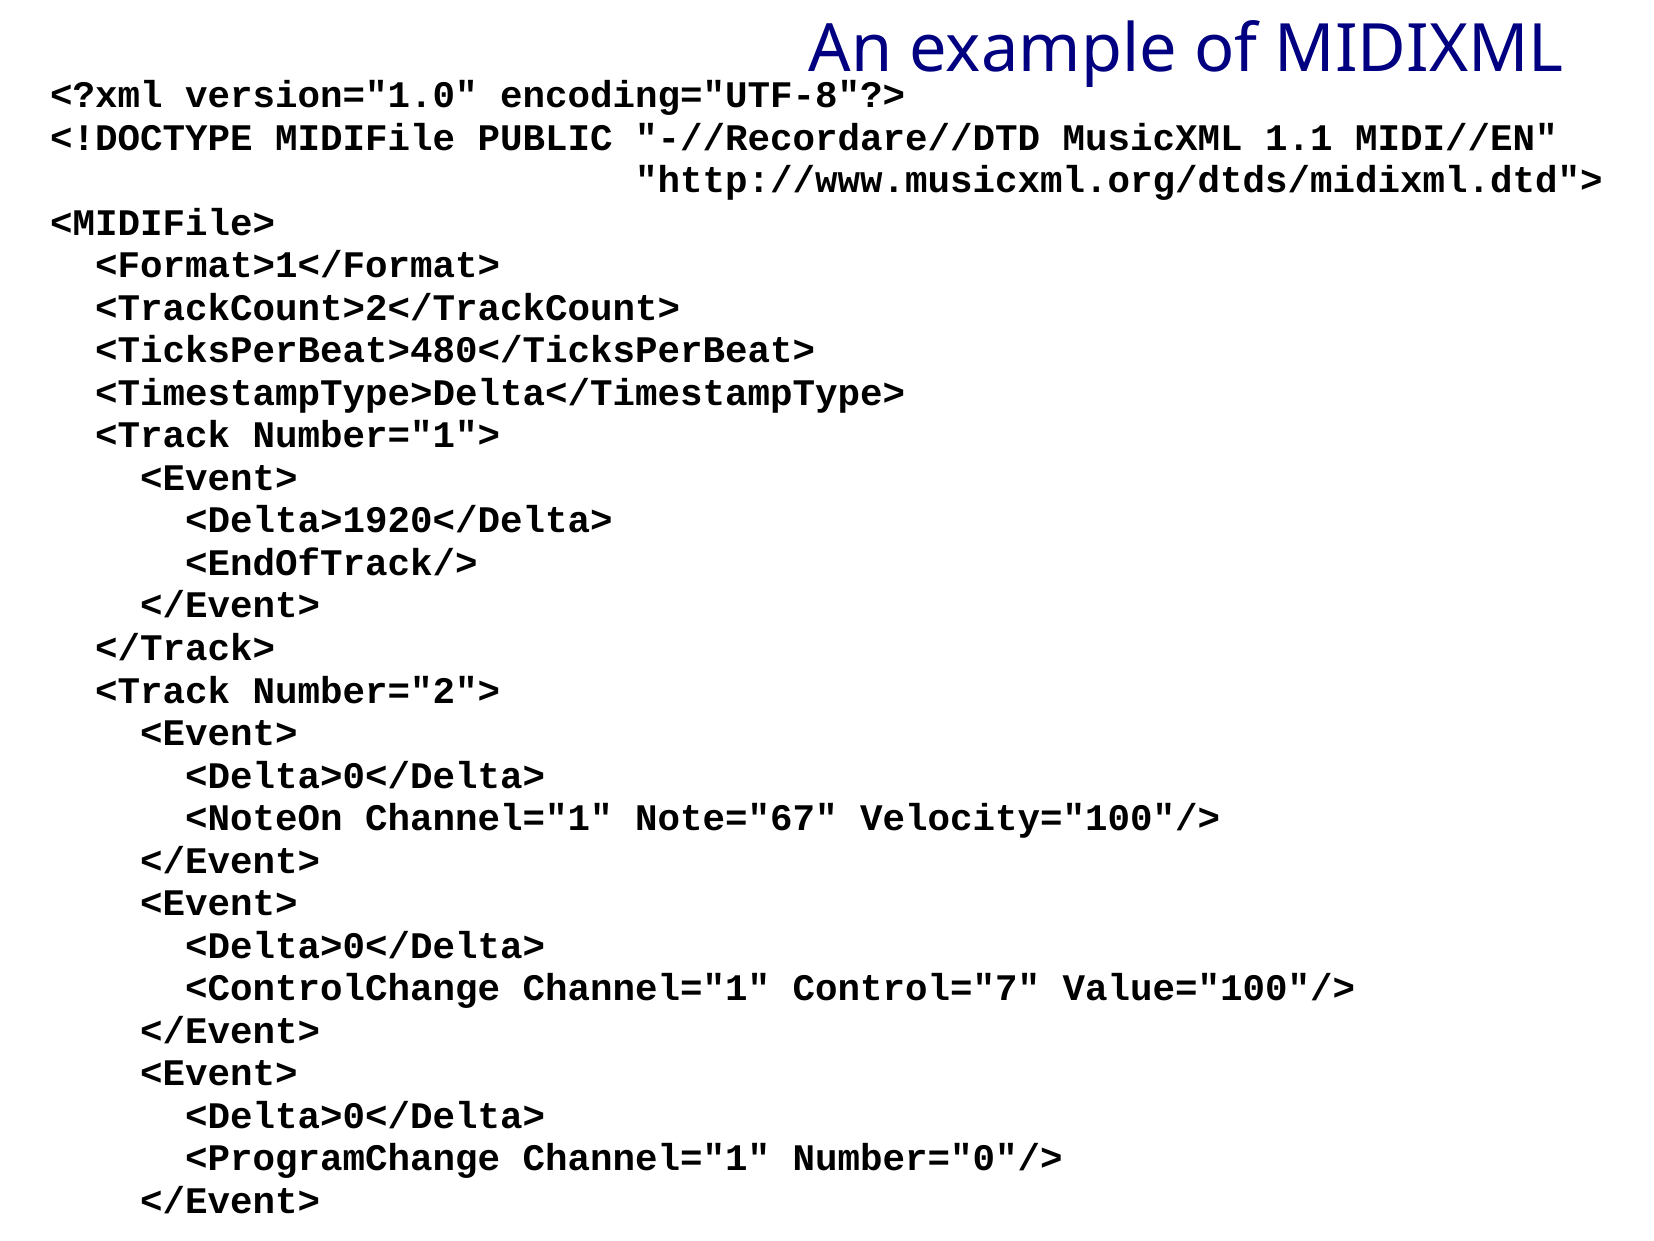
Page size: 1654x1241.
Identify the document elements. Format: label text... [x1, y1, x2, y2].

title An example of MIDIXML [761, 0, 1612, 69]
text_box <?xml version="1.0" encoding="UTF-8"?> <!DOCTYPE MIDIFile PUBLIC "-//Recordare//DTD MusicXML 1.1 MIDI//EN" "http://www.musicxml.org/dtds/midixml.dtd"> <MIDIFile> <Format>1</Format> <TrackCount>2</TrackCount> <TicksPerBeat>480</TicksPerBeat> <TimestampType>Delta</TimestampType> <Track Number="1"> <Event> <Delta>1920</Delta> <EndOfTrack/> </Event> </Track> <Track Number="2"> <Event> <Delta>0</Delta> <NoteOn Channel="1" Note="67" Velocity="100"/> </Event> <Event> <Delta>0</Delta> <ControlChange Channel="1" Control="7" Value="100"/> </Event> <Event> <Delta>0</Delta> <ProgramChange Channel="1" Number="0"/> </Event> [35, 69, 1639, 1233]
